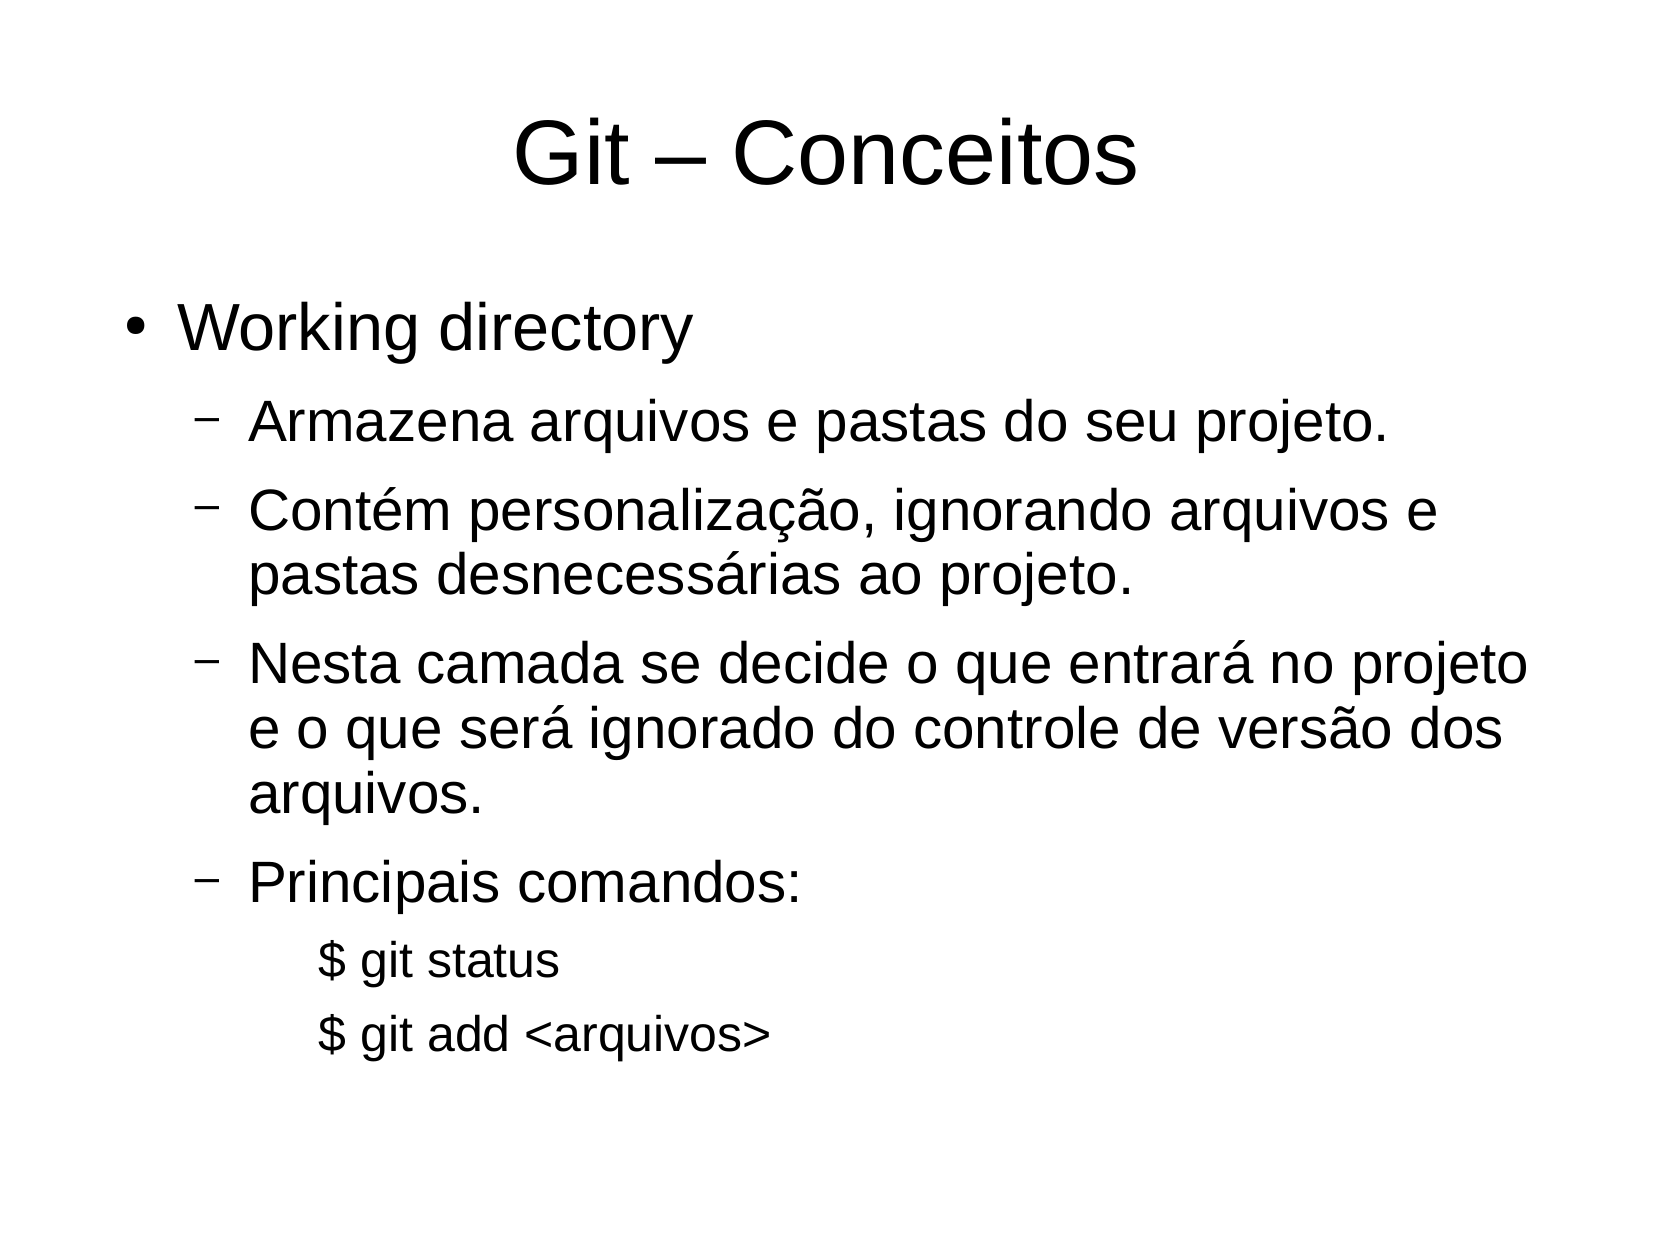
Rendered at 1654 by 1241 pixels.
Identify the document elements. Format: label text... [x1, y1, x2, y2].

title Git – Conceitos [82, 49, 1571, 257]
list Working directory Armazena arquivos e pastas do seu projeto. Contém personalização, ignorando arquivos e pastas desnecessárias ao projeto. Nesta camada se decide o que entrará no projeto e o que será ignorado do controle de versão dos arquivos. Principais comandos: $ git status $ git add <arquivos> [106, 290, 1572, 1158]
